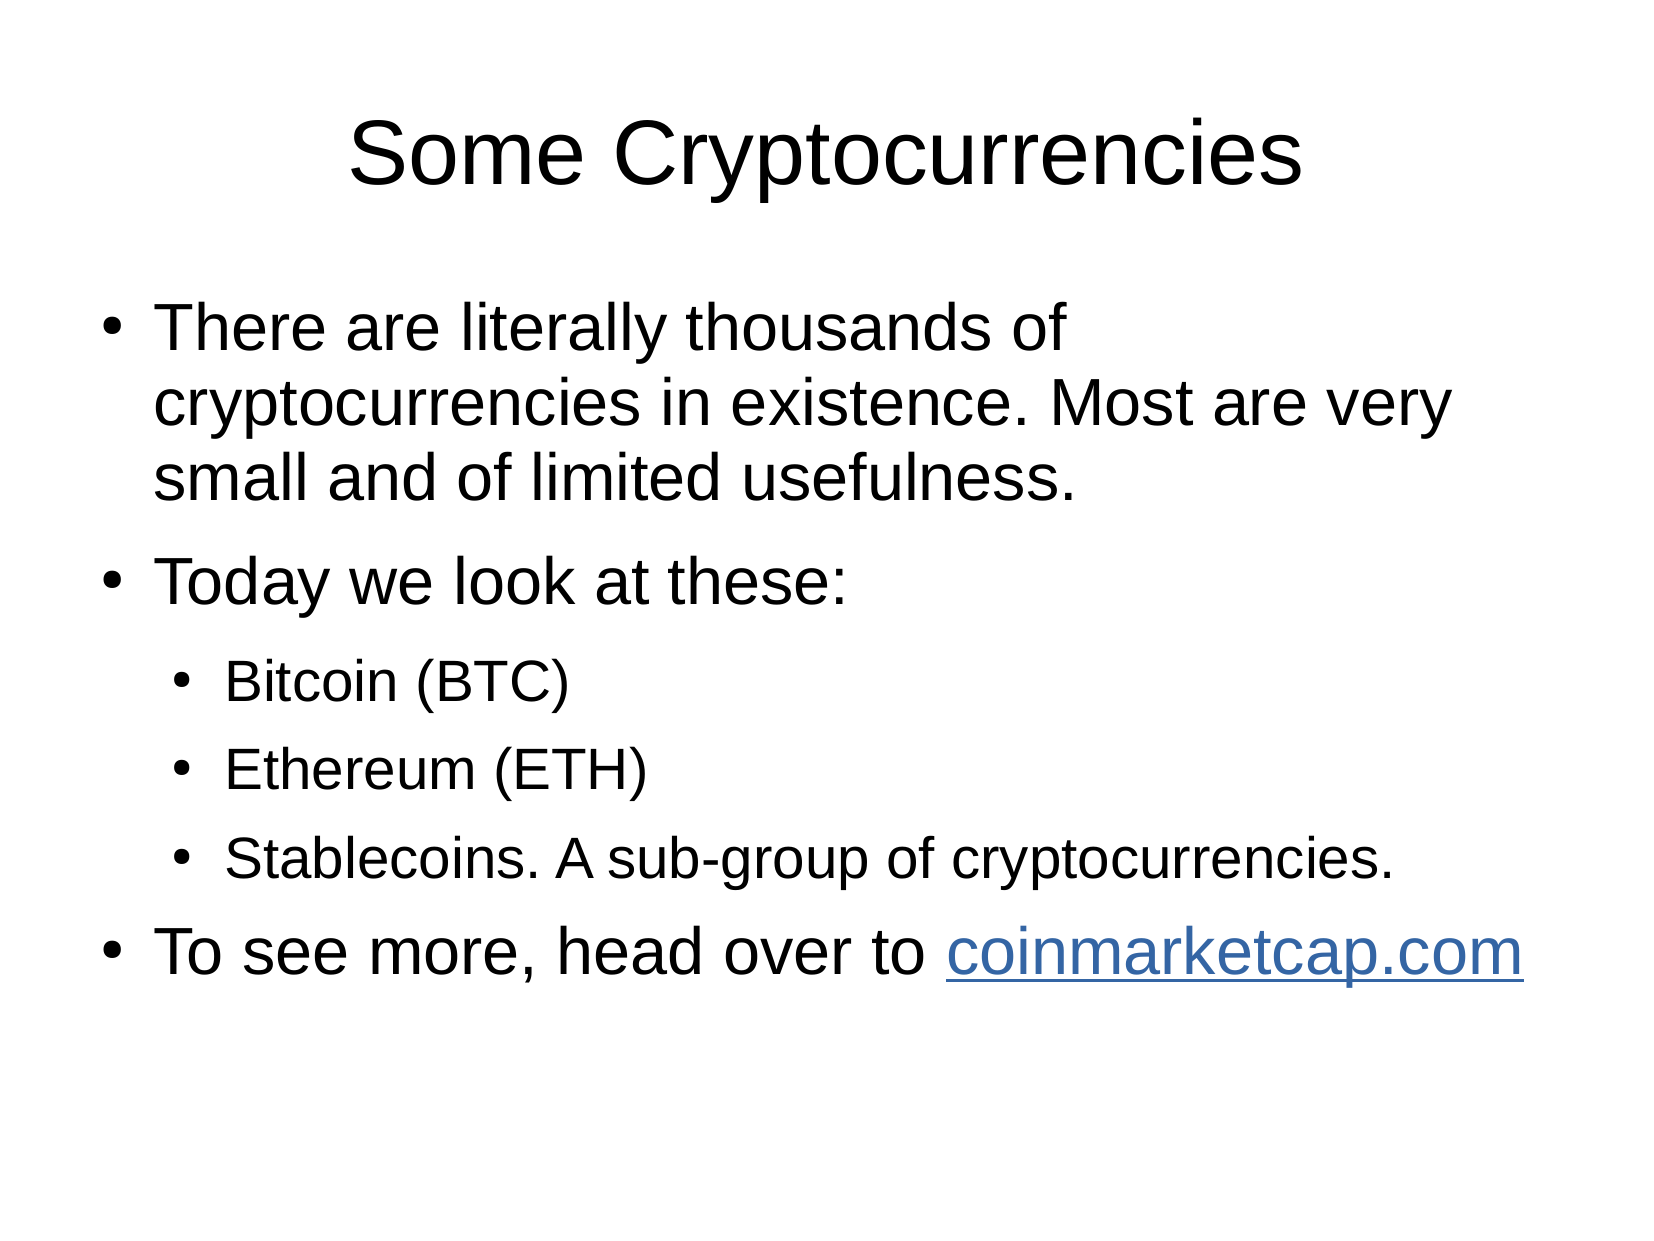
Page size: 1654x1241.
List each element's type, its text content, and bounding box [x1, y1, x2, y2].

list There are literally thousands of cryptocurrencies in existence. Most are very small and of limited usefulness. Today we look at these: Bitcoin (BTC) Ethereum (ETH) Stablecoins. A sub-group of cryptocurrencies. To see more, head over to coinmarketcap.com [82, 290, 1571, 1010]
title Some Cryptocurrencies [82, 49, 1571, 257]
